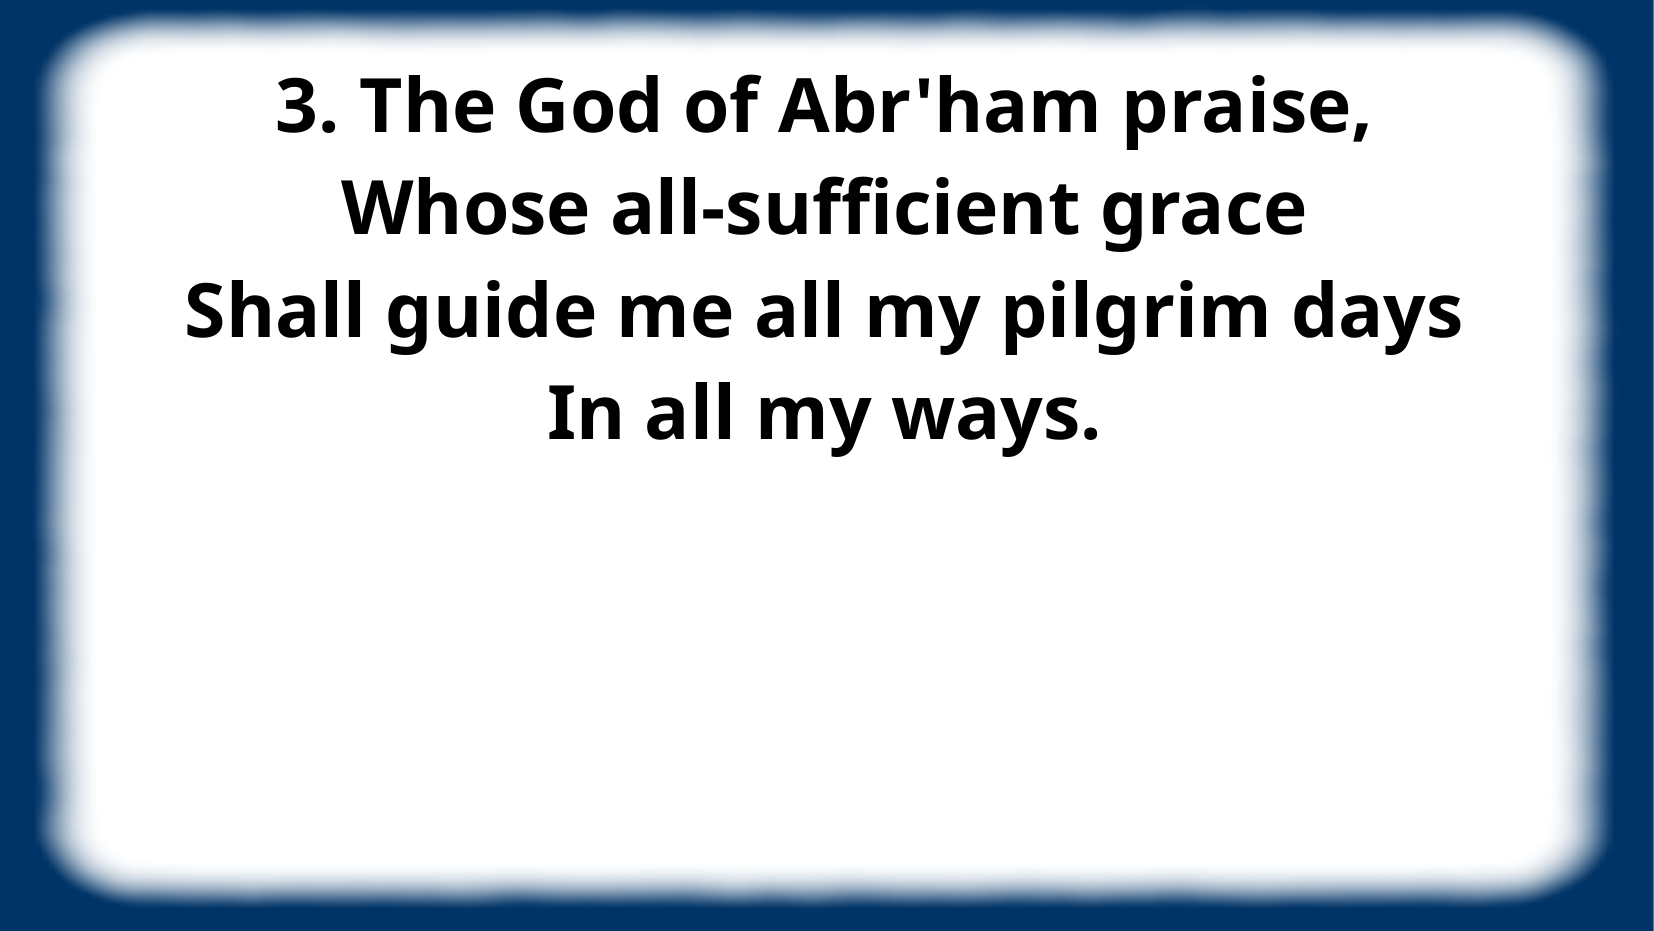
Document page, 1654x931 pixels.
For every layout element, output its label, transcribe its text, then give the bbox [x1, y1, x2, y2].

text_box 3. The God of Abr'ham praise, Whose all-sufficient grace Shall guide me all my pilgrim days In all my ways. [105, 45, 1546, 460]
picture [0, 0, 1654, 931]
